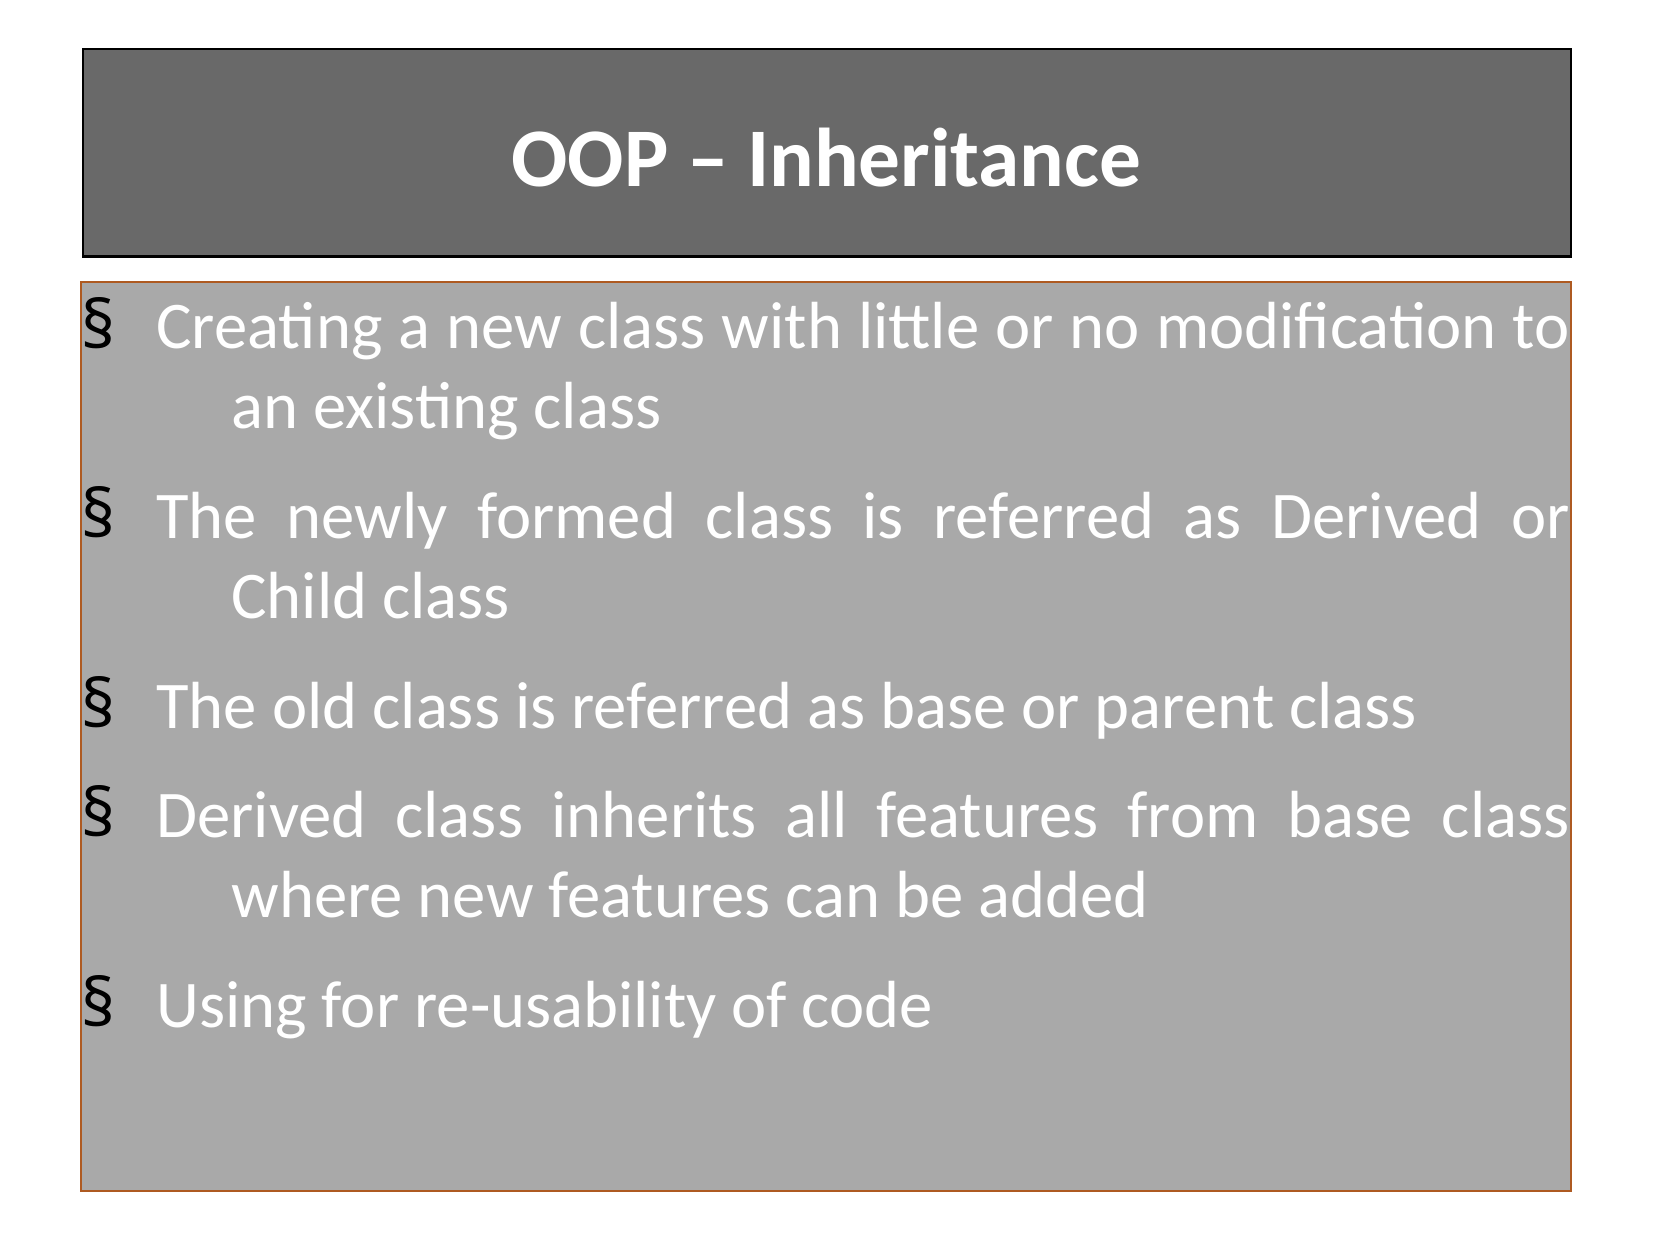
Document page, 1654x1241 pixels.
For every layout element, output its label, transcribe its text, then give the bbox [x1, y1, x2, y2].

list Creating a new class with little or no modification to an existing class The newly formed class is referred as Derived or Child class The old class is referred as base or parent class Derived class inherits all features from base class where new features can be added Using for re-usability of code [81, 282, 1571, 1191]
title OOP – Inheritance [82, 49, 1571, 257]
